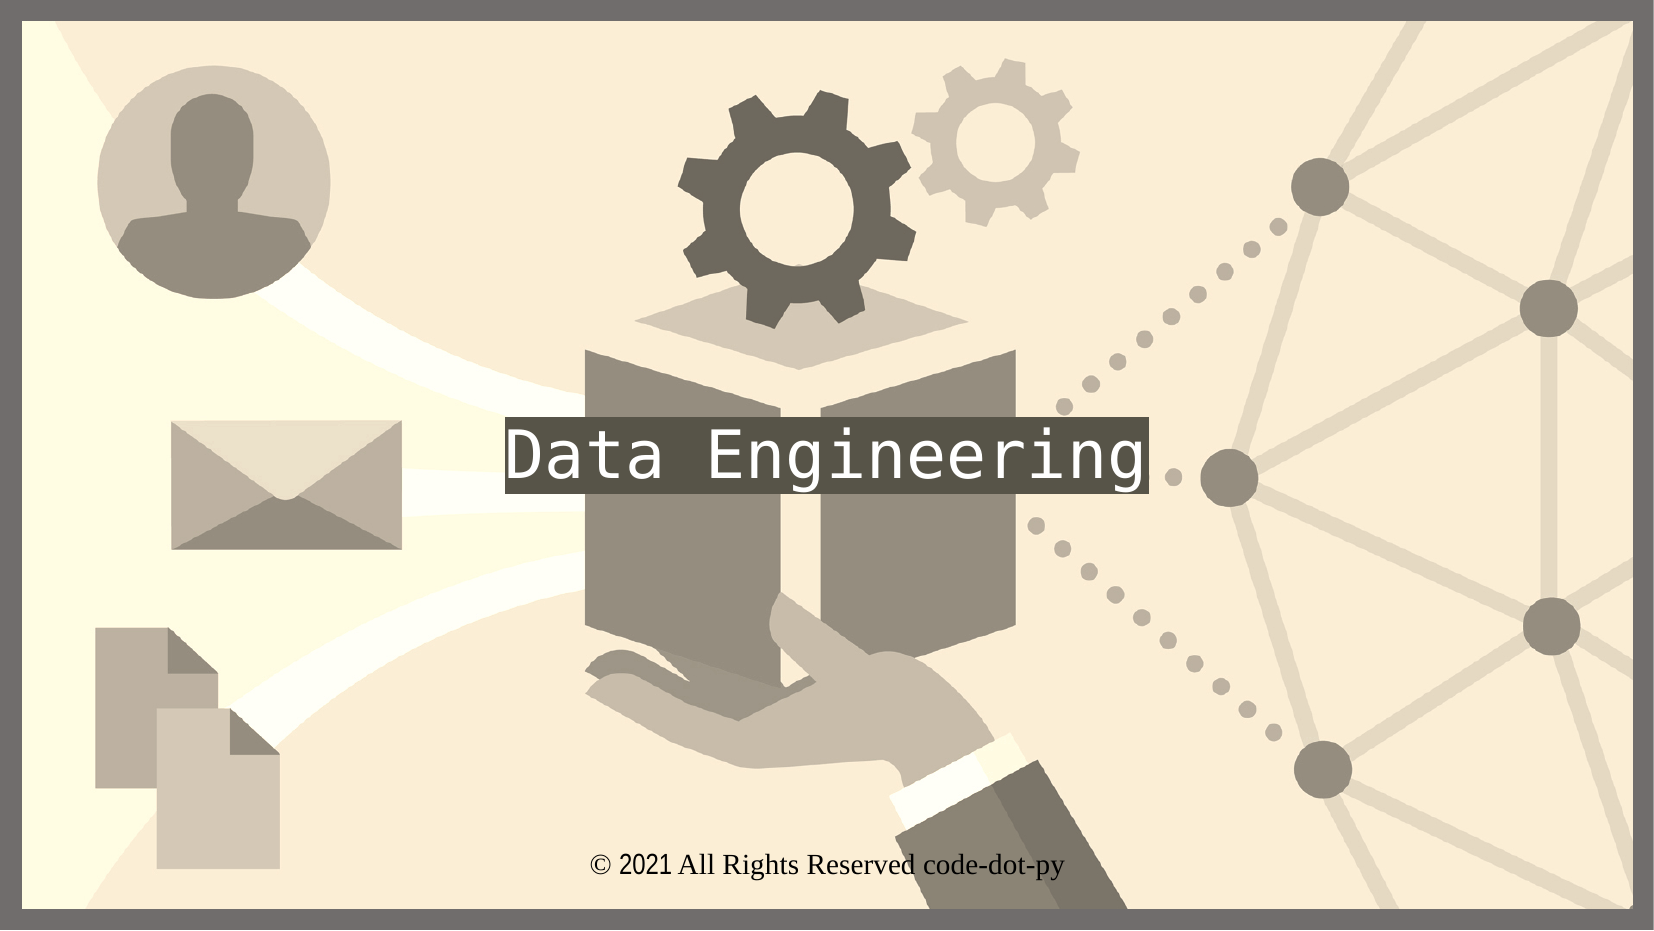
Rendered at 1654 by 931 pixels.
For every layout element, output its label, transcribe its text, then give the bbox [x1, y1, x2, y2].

title Data Engineering [82, 37, 1571, 875]
picture [0, 0, 1654, 930]
